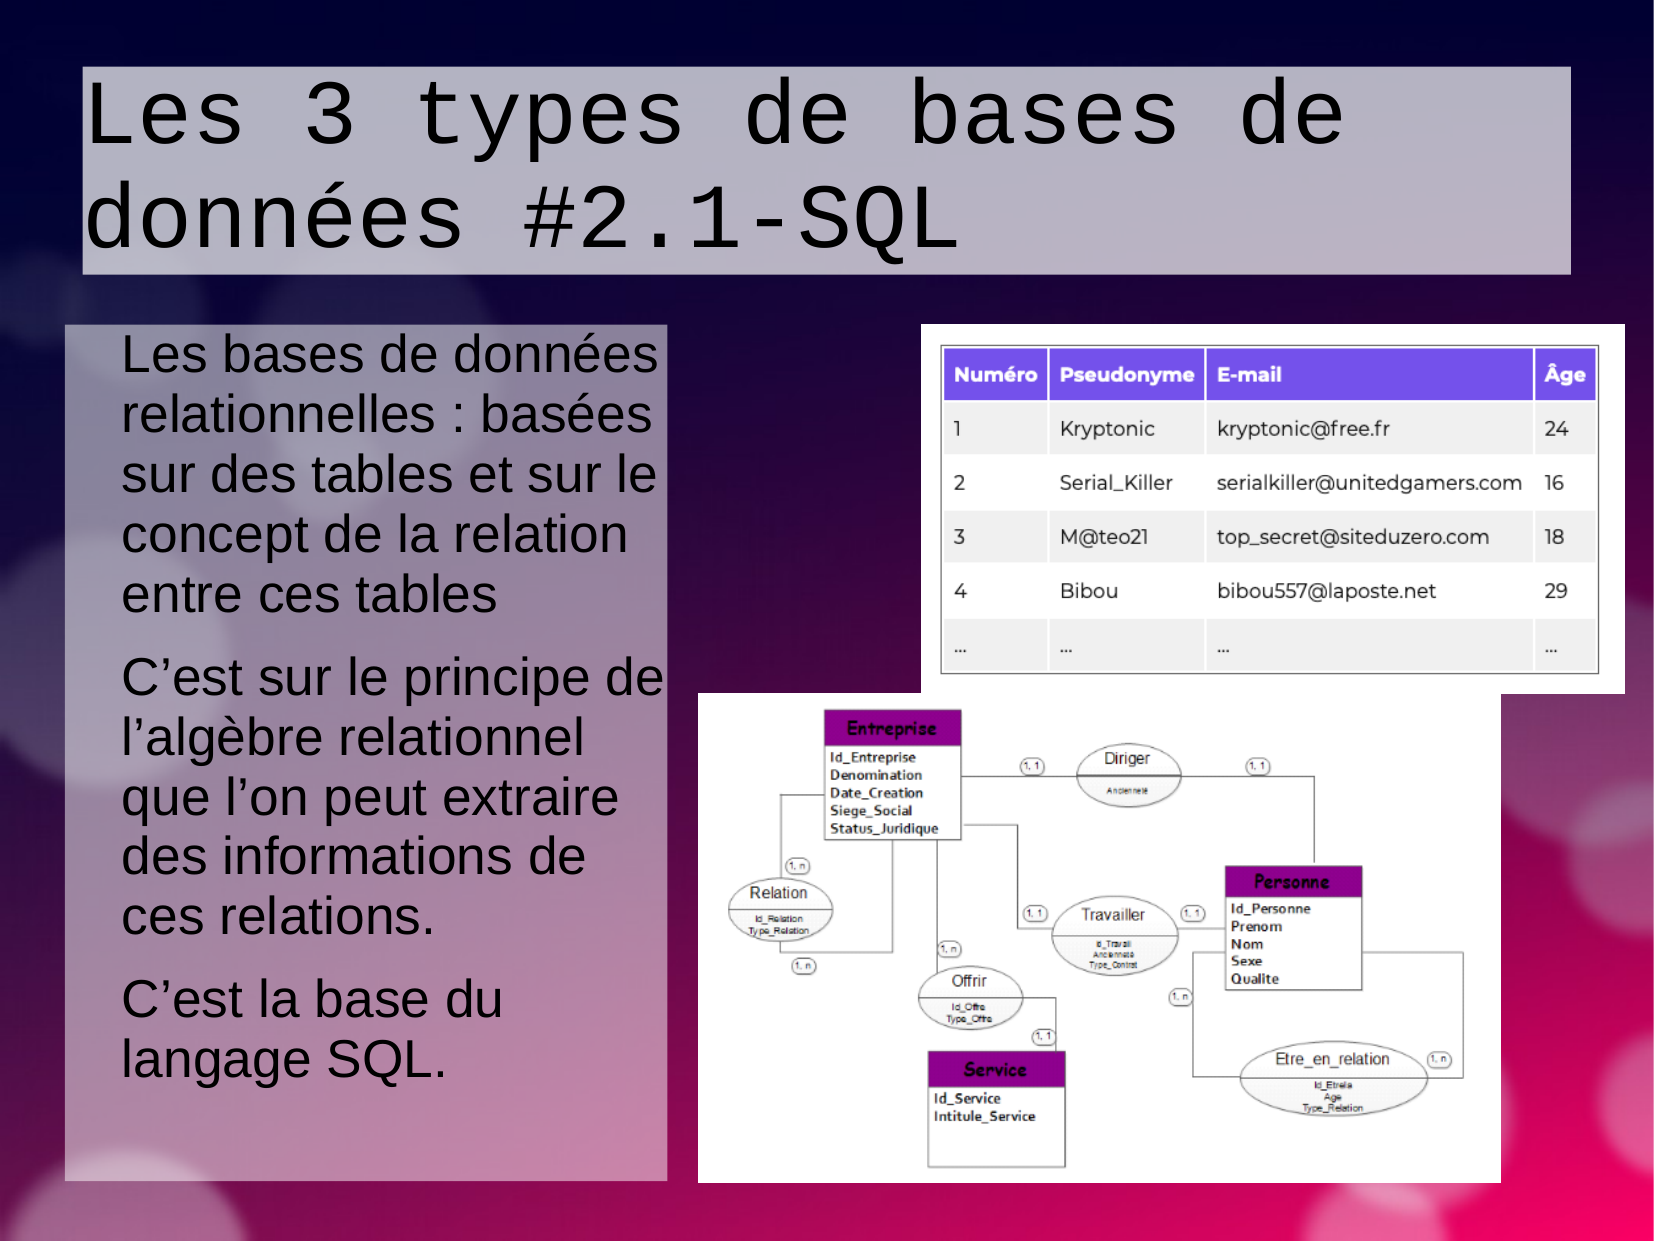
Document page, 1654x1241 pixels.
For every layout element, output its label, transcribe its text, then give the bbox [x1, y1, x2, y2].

title Les 3 types de bases de données #2.1-SQL [82, 67, 1571, 275]
list Les bases de données relationnelles : basées sur des tables et sur le concept de la relation entre ces tables C’est sur le principe de l’algèbre relationnel que l’on peut extraire des informations de ces relations. C’est la base du langage SQL. [64, 324, 668, 1182]
picture [0, 0, 1654, 1241]
